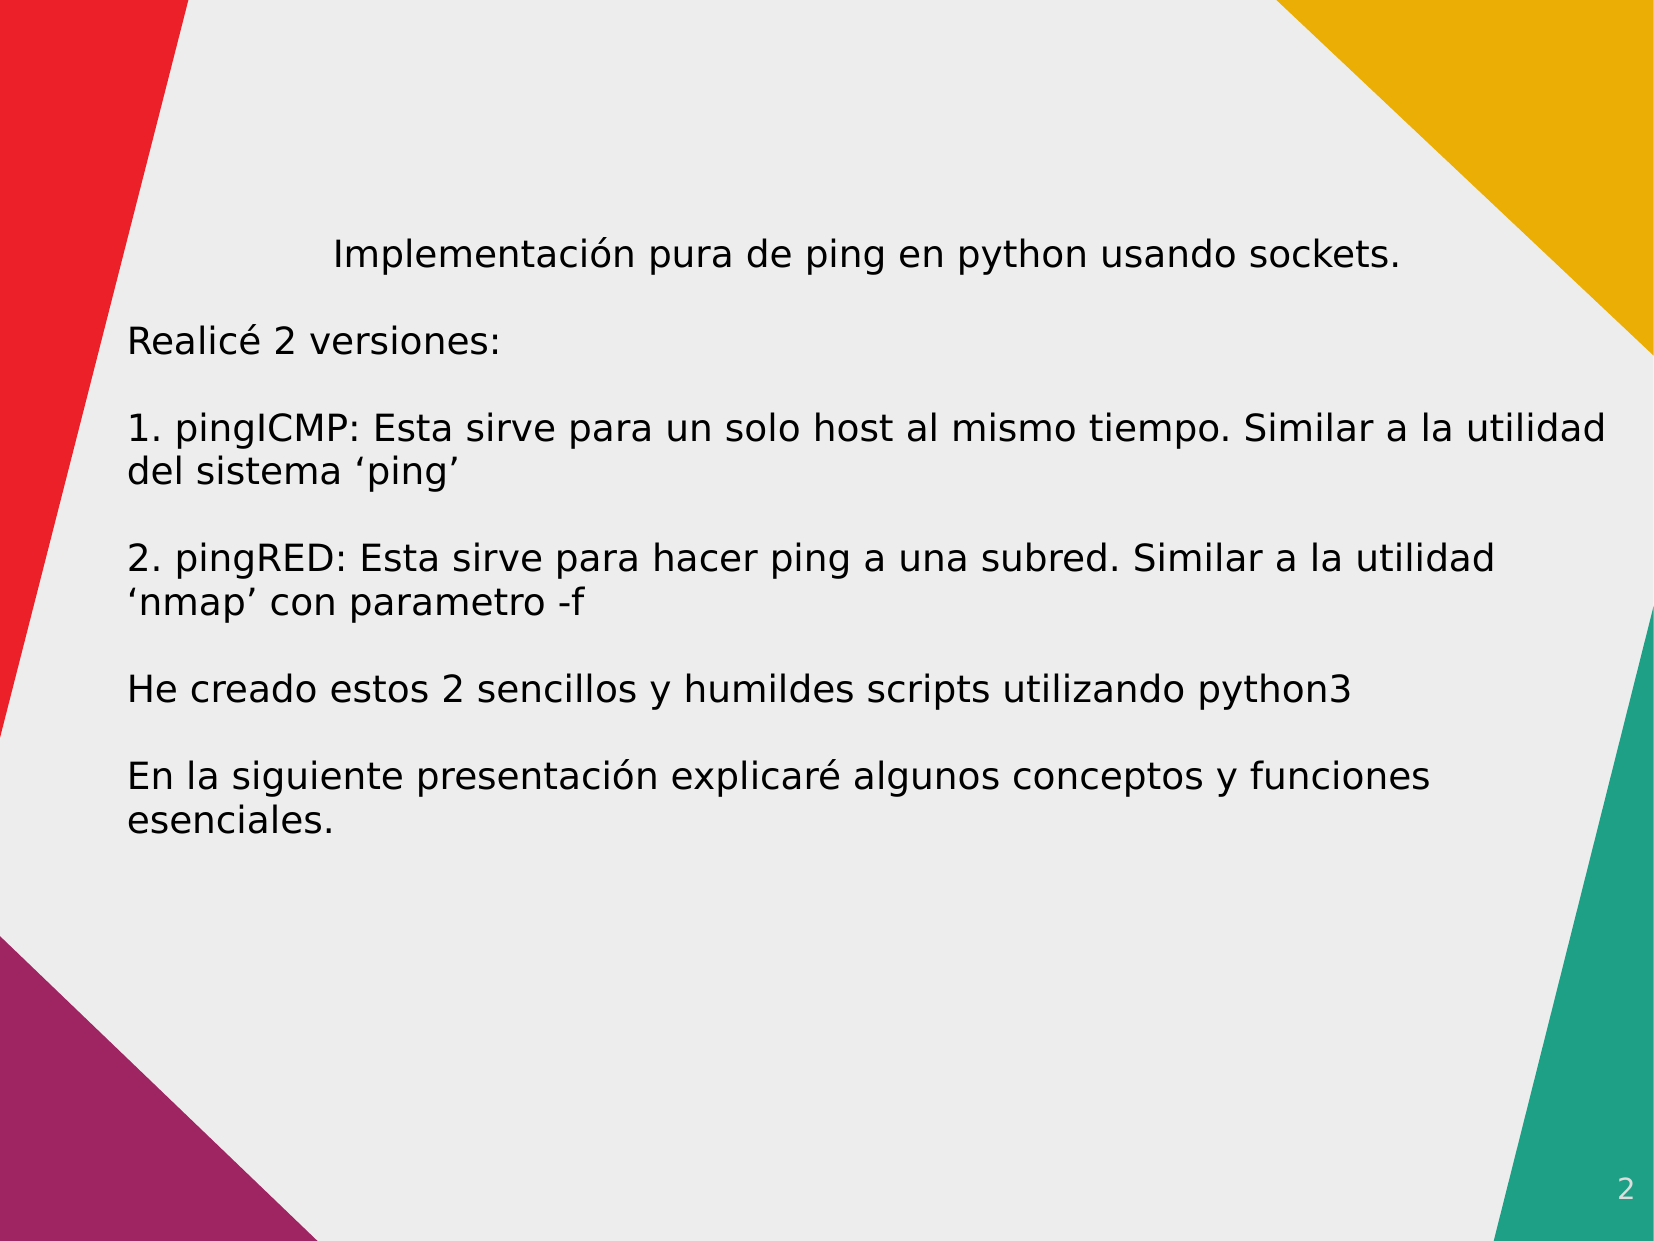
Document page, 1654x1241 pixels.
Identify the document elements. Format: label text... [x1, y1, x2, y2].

text_box Implementación pura de ping en python usando sockets. Realicé 2 versiones: 1. pingICMP: Esta sirve para un solo host al mismo tiempo. Similar a la utilidad del sistema ‘ping’ 2. pingRED: Esta sirve para hacer ping a una subred. Similar a la utilidad ‘nmap’ con parametro -f He creado estos 2 sencillos y humildes scripts utilizando python3 En la siguiente presentación explicaré algunos conceptos y funciones esenciales. [112, 225, 1636, 1067]
